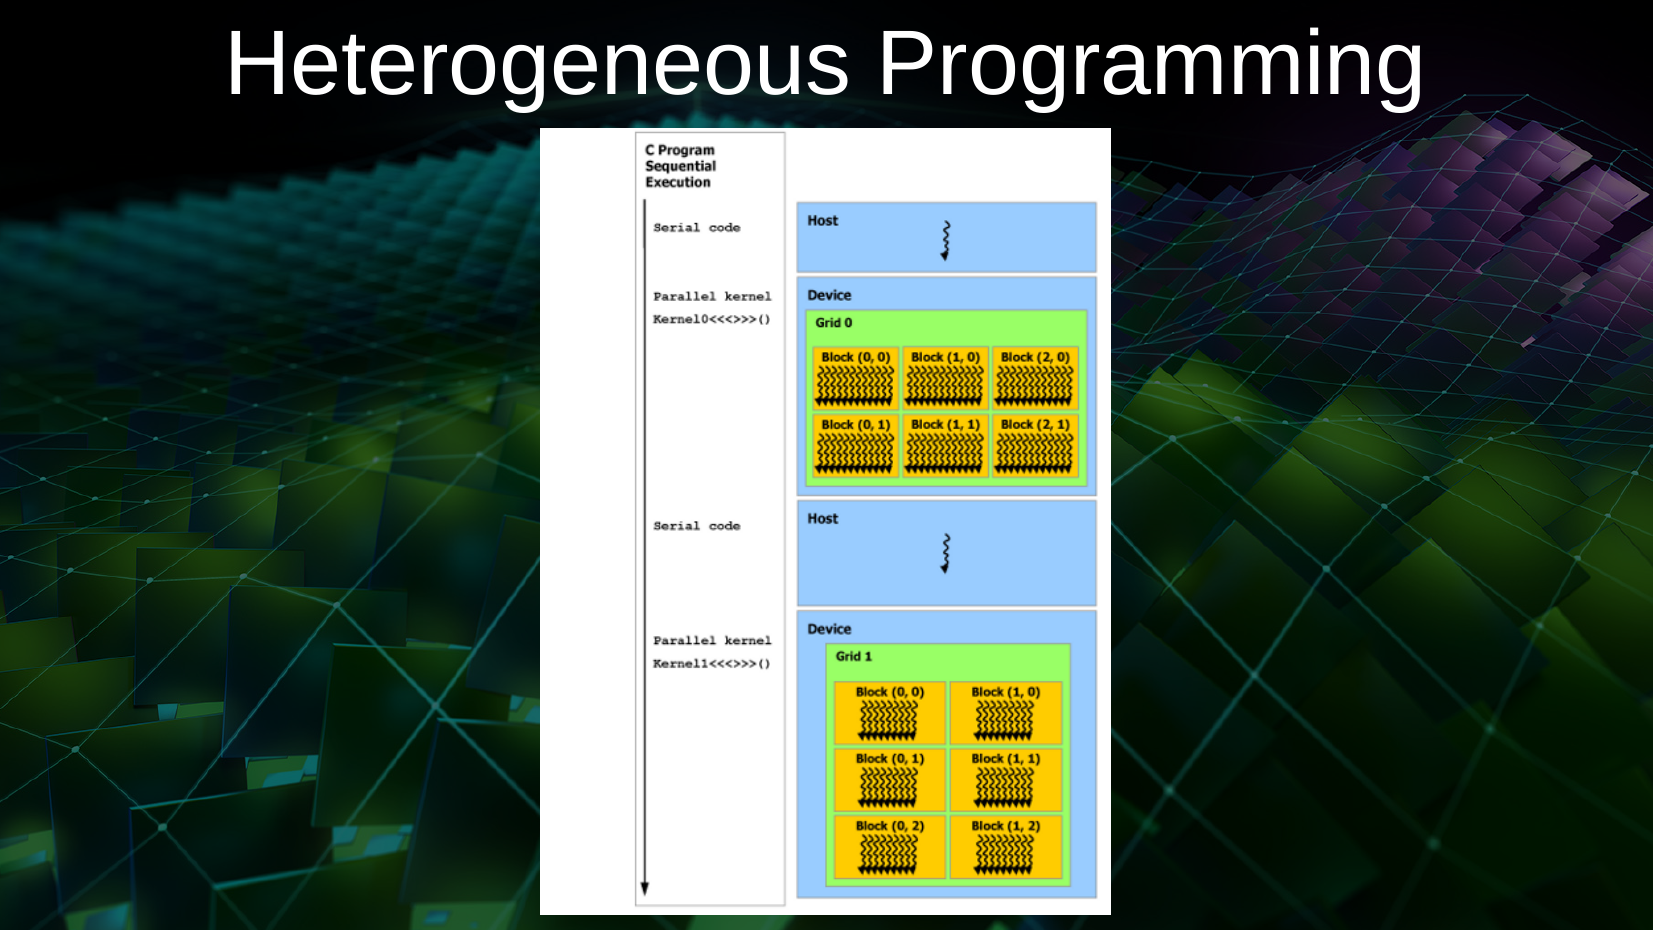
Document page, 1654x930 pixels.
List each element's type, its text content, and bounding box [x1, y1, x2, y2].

title Heterogeneous Programming [82, 11, 1571, 114]
picture [0, 0, 1653, 930]
